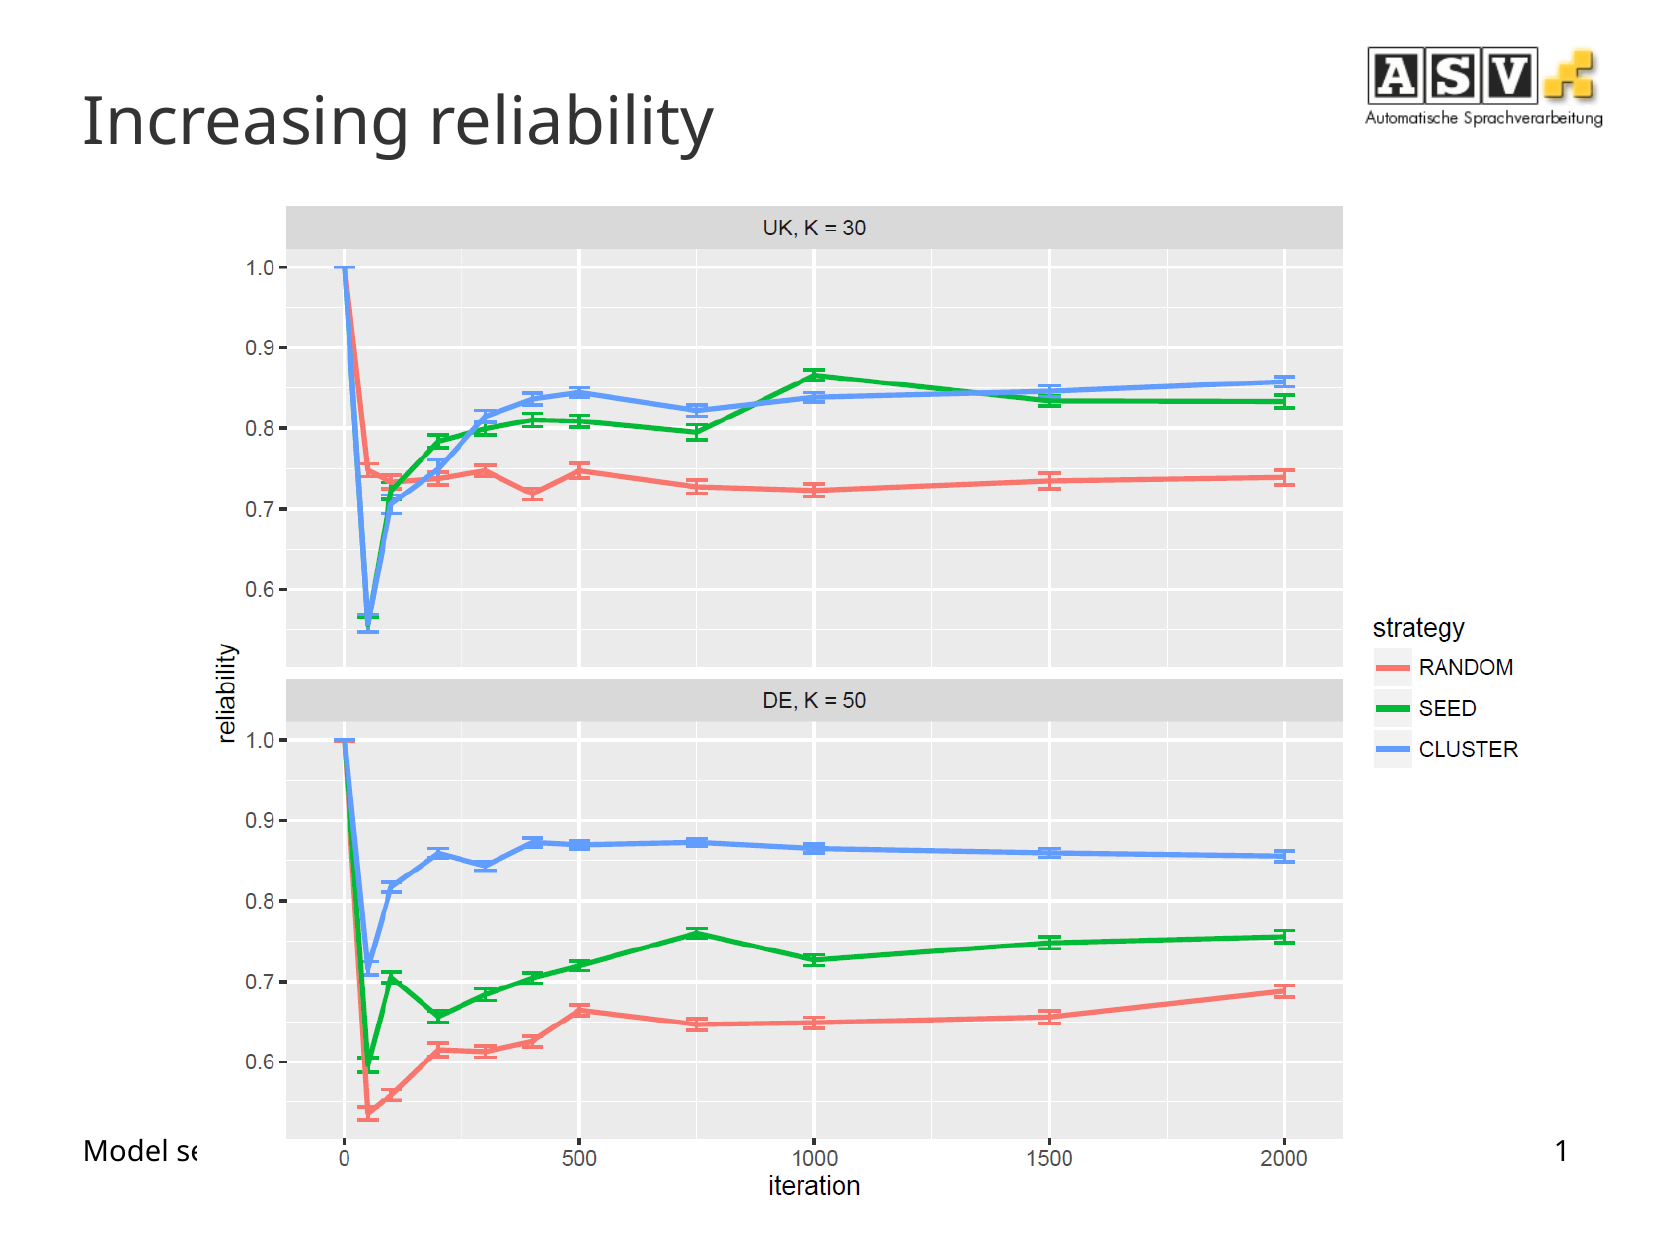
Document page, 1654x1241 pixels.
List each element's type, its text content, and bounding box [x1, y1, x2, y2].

picture [1364, 43, 1605, 129]
title Increasing reliability [82, 49, 1347, 189]
picture [197, 193, 1556, 1212]
